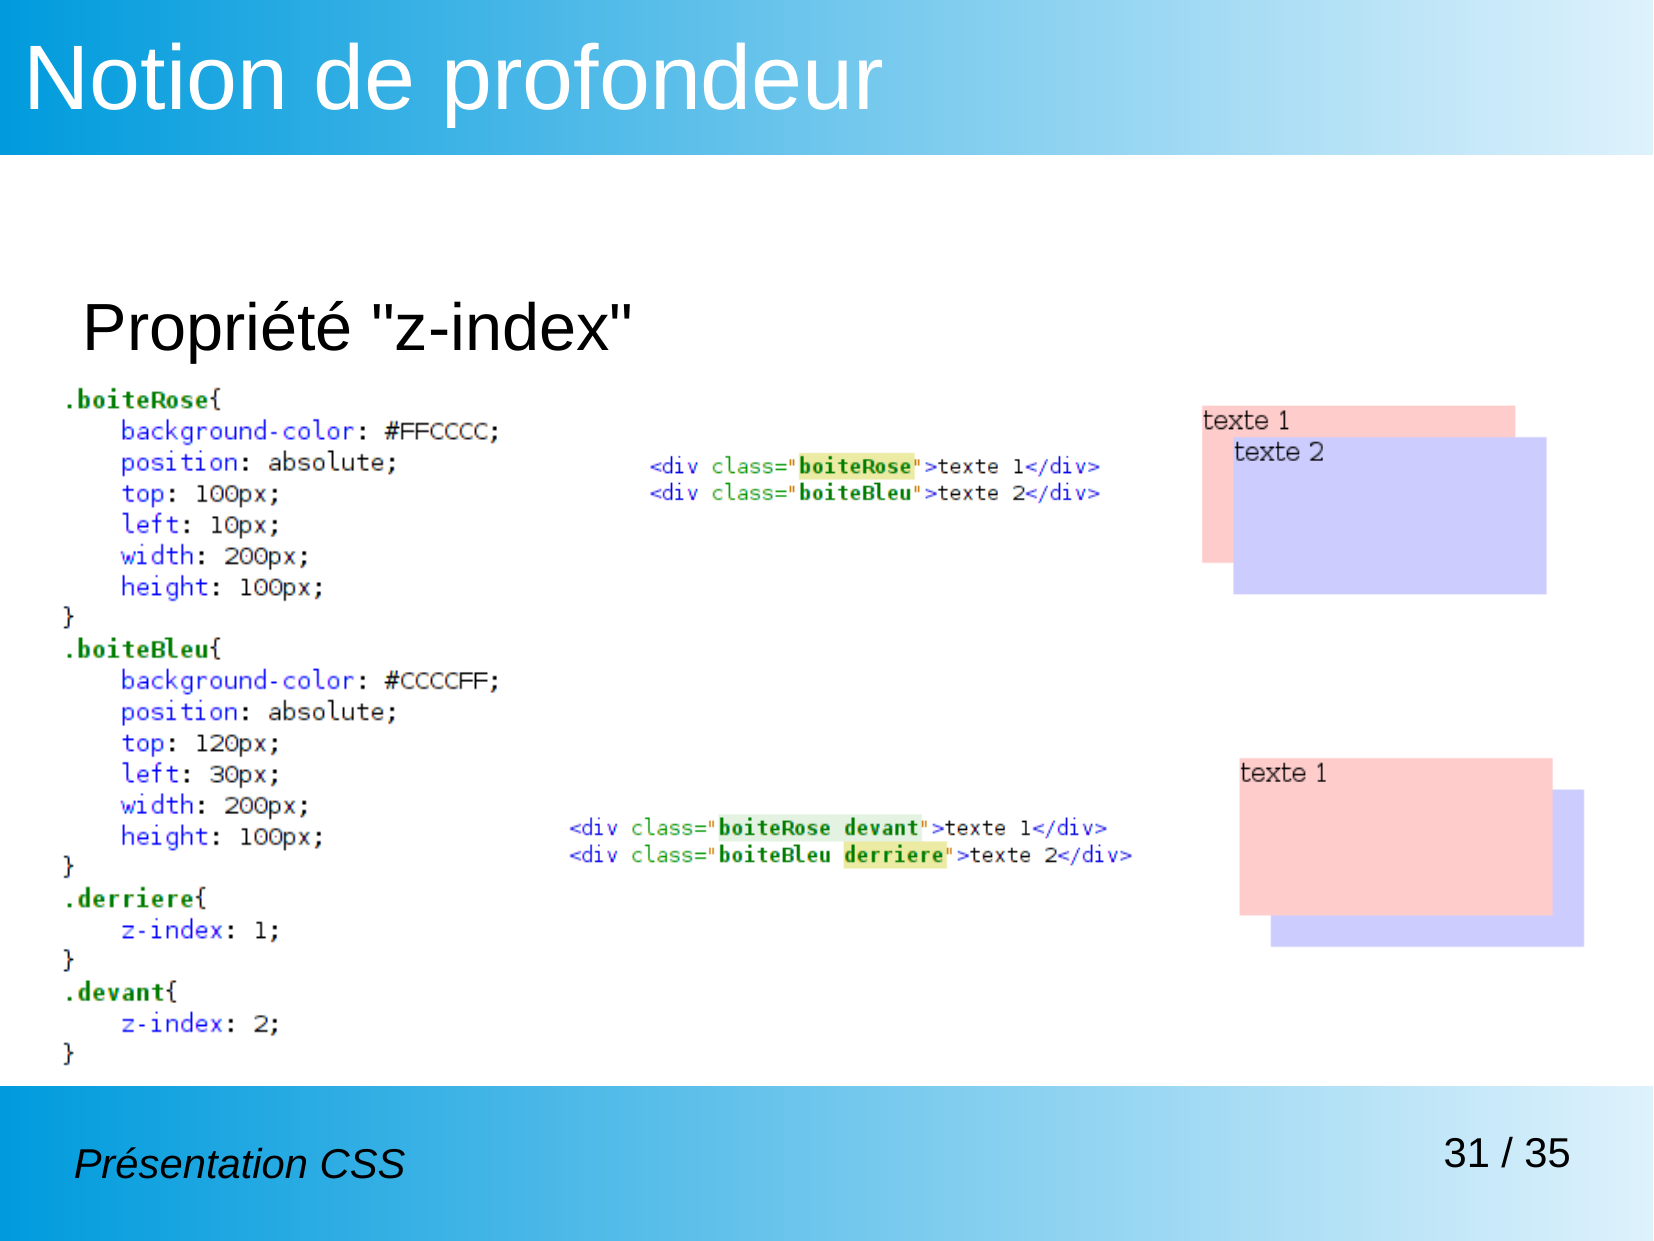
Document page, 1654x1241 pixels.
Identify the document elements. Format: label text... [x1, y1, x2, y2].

picture [1232, 749, 1600, 955]
title Notion de profondeur [23, 25, 1512, 130]
picture [1193, 395, 1561, 604]
picture [646, 447, 1109, 520]
picture [564, 813, 1149, 872]
picture [59, 383, 519, 1069]
list Propriété "z-index" [82, 290, 1571, 1010]
